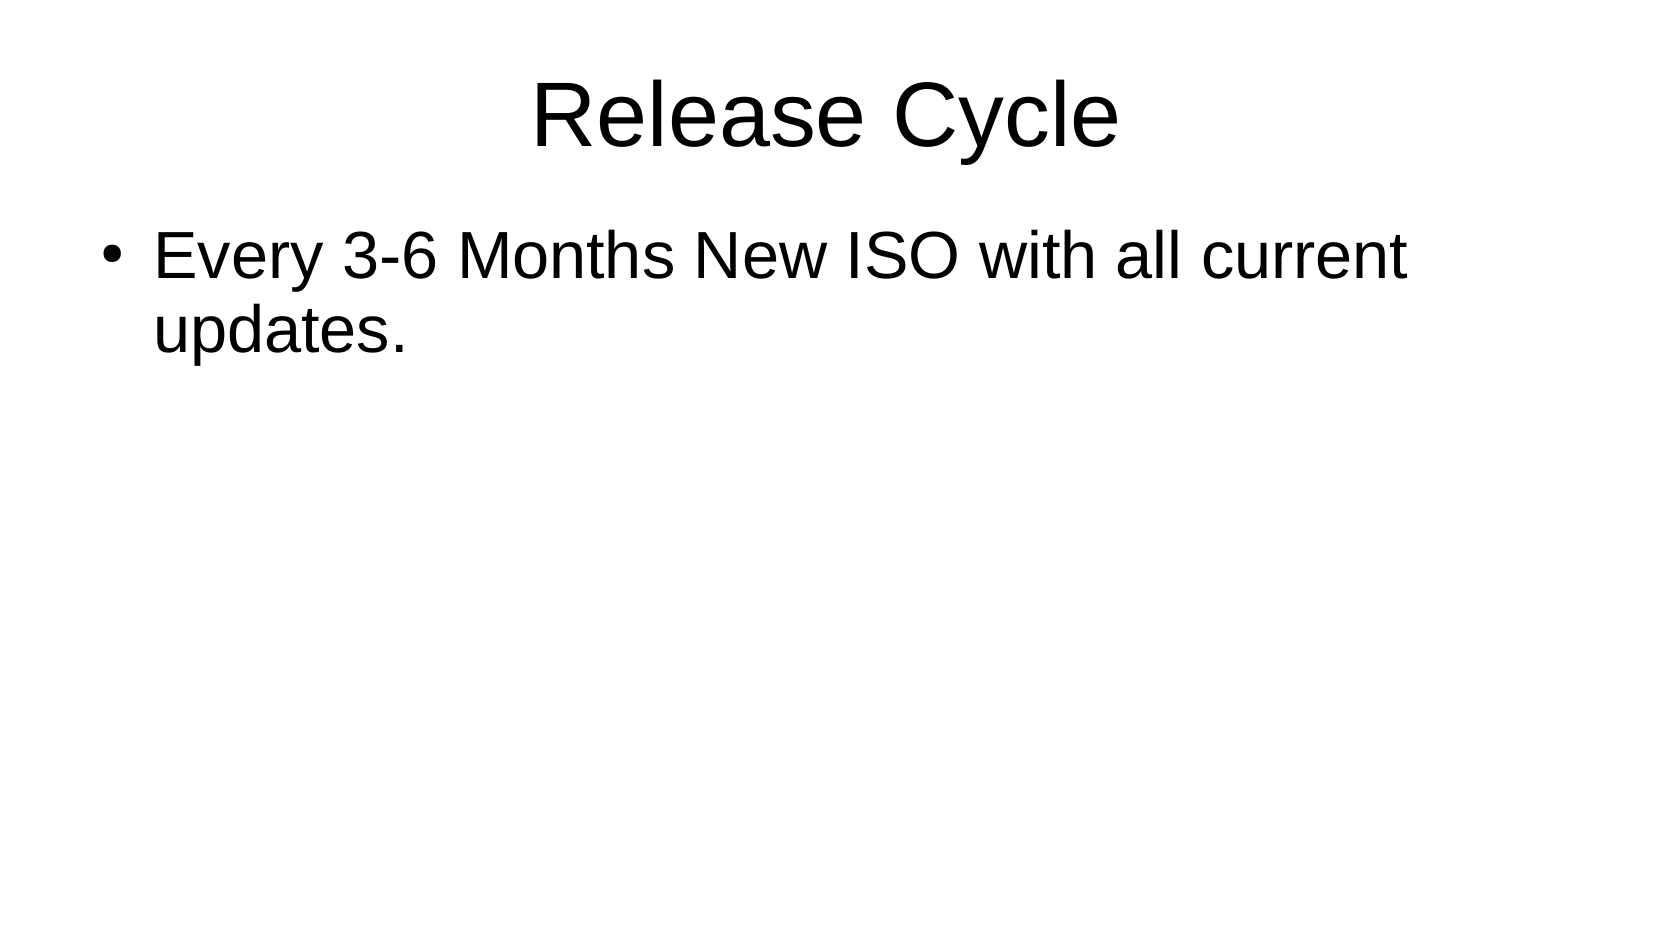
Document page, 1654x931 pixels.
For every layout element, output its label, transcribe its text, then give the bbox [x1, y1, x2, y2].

title Release Cycle [82, 37, 1571, 193]
list Every 3-6 Months New ISO with all current updates. [82, 217, 1571, 758]
